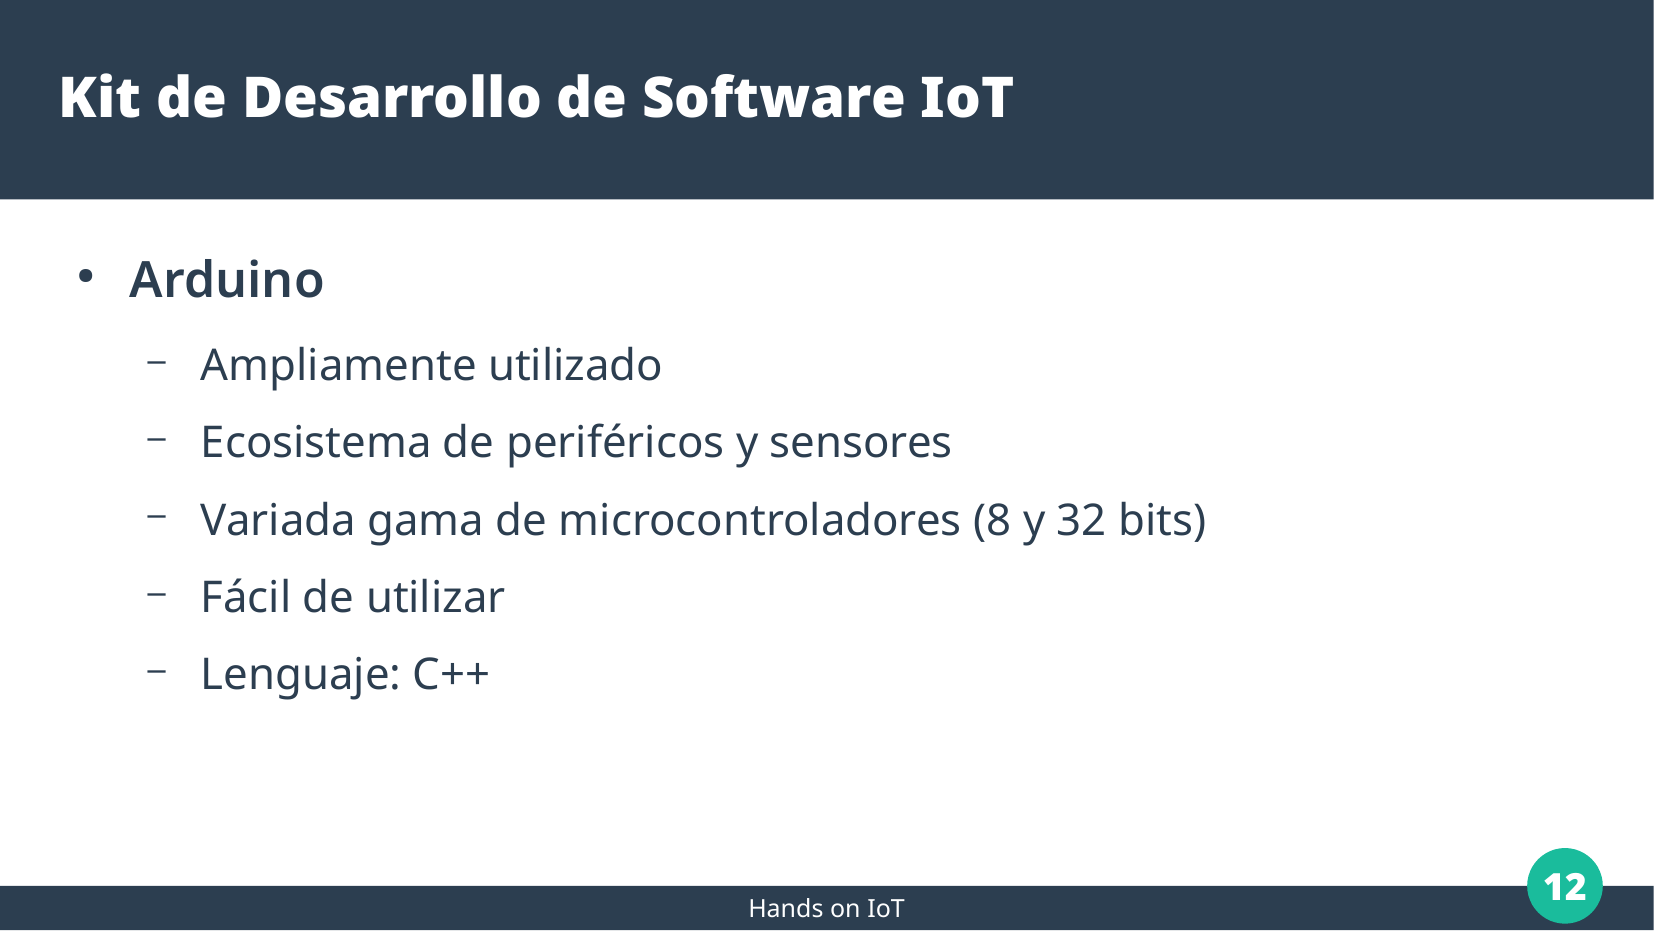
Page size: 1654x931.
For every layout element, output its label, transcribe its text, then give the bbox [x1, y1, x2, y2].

list Arduino Ampliamente utilizado Ecosistema de periféricos y sensores Variada gama de microcontroladores (8 y 32 bits) Fácil de utilizar Lenguaje: C++ [59, 243, 1595, 864]
title Kit de Desarrollo de Software IoT [59, 37, 1595, 155]
